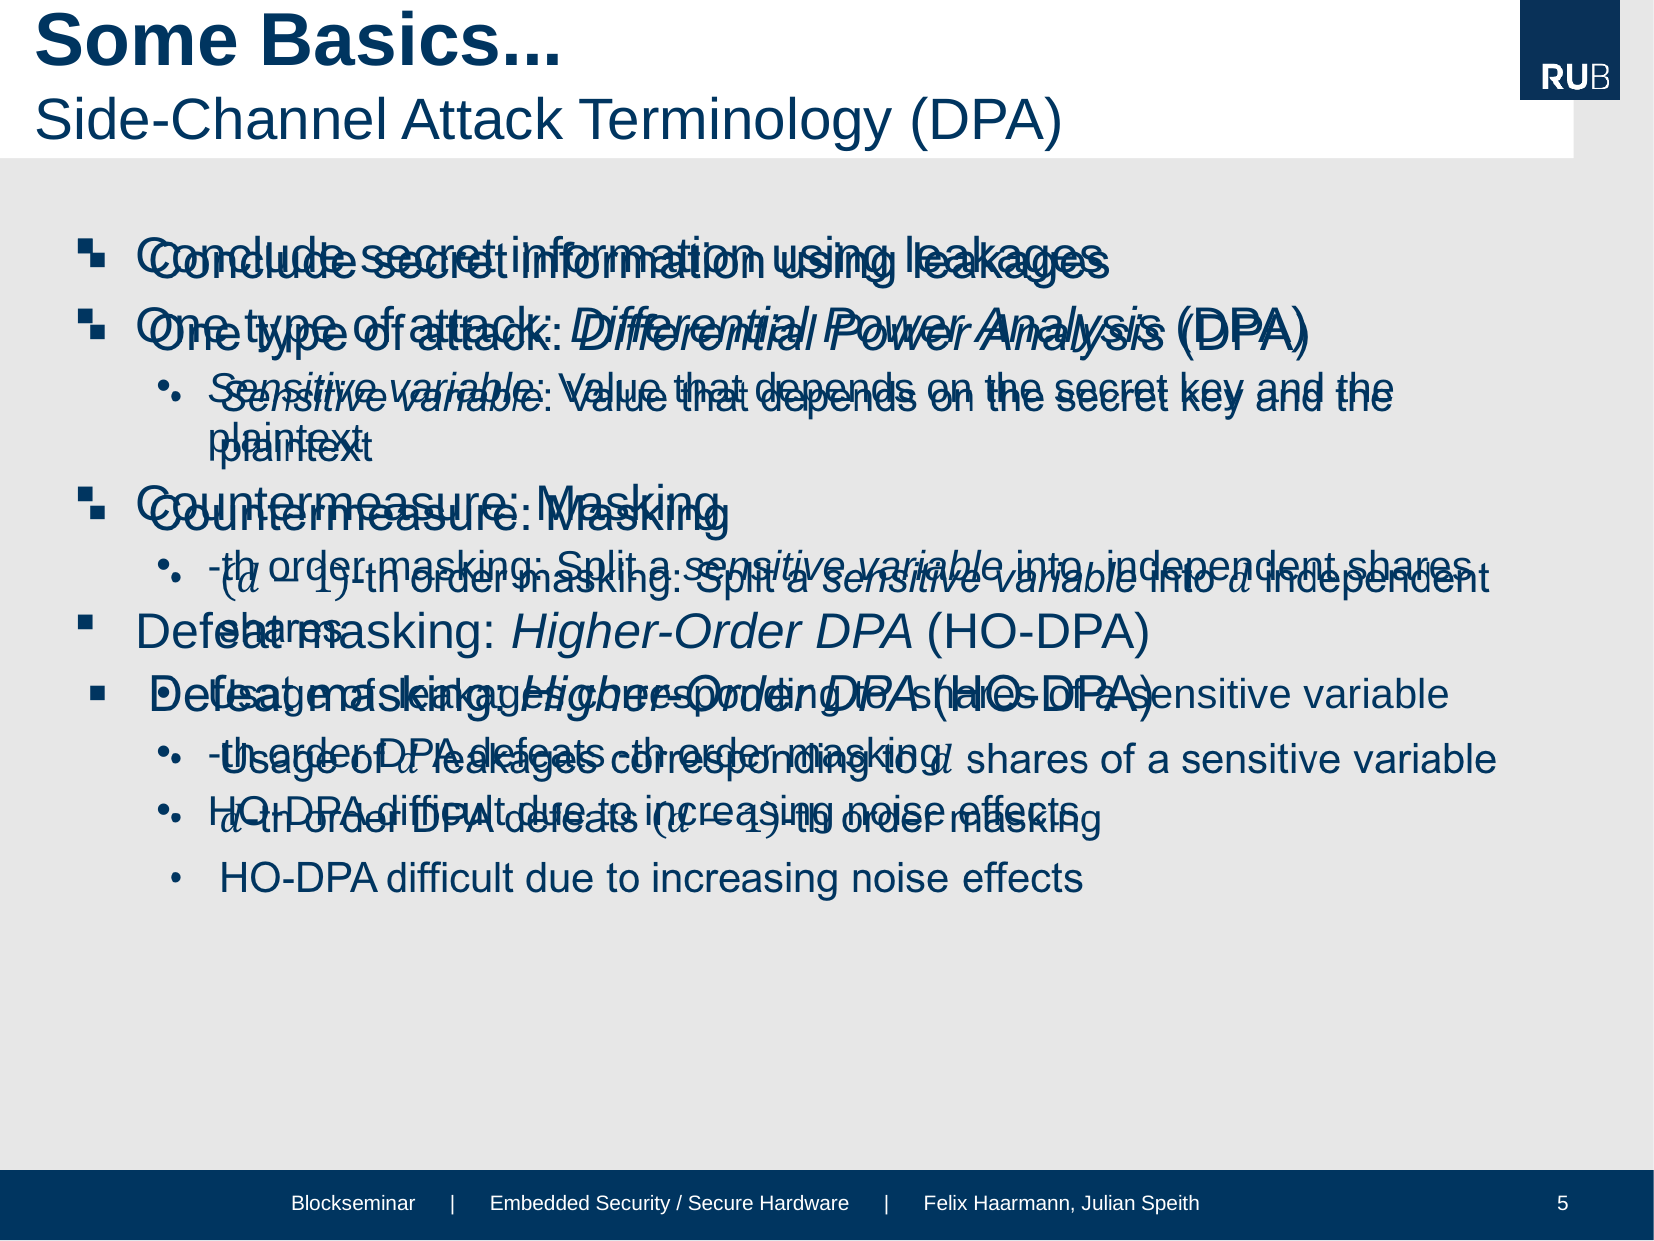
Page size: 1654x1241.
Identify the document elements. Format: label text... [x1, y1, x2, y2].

picture [1520, 0, 1620, 100]
list [58, 214, 1542, 1114]
title Some Basics... Side-Channel Attack Terminology (DPA) [20, 0, 1507, 149]
